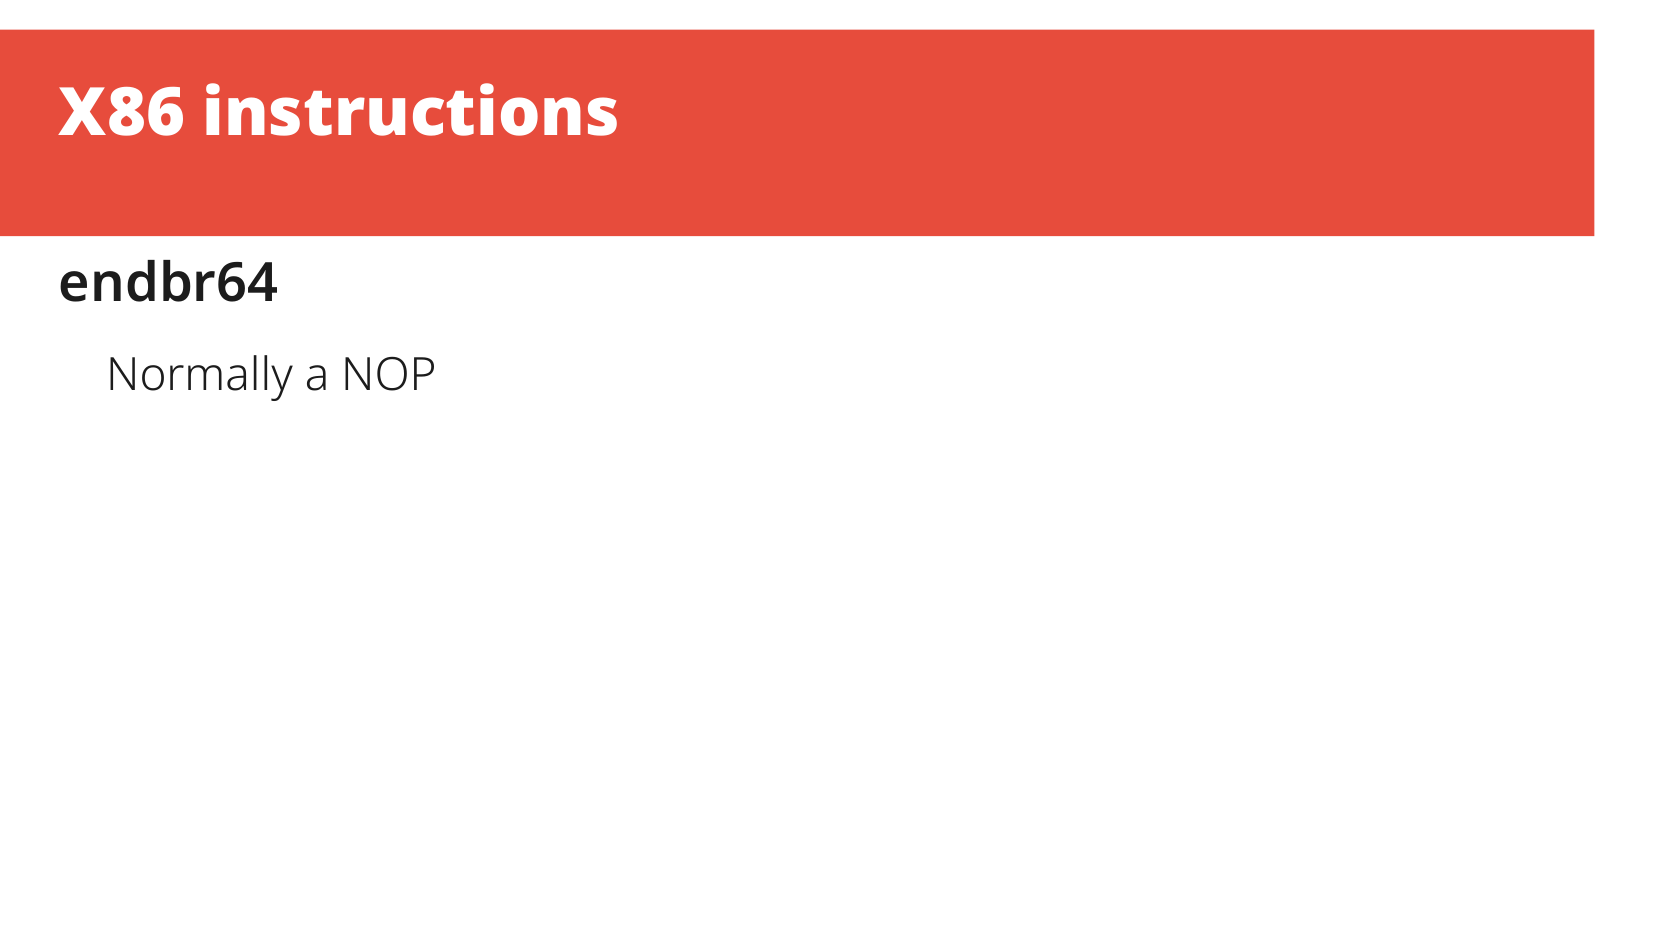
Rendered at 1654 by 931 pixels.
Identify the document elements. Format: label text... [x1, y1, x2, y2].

list endbr64 Normally a NOP [59, 243, 1565, 820]
title X86 instructions [59, 44, 1595, 156]
